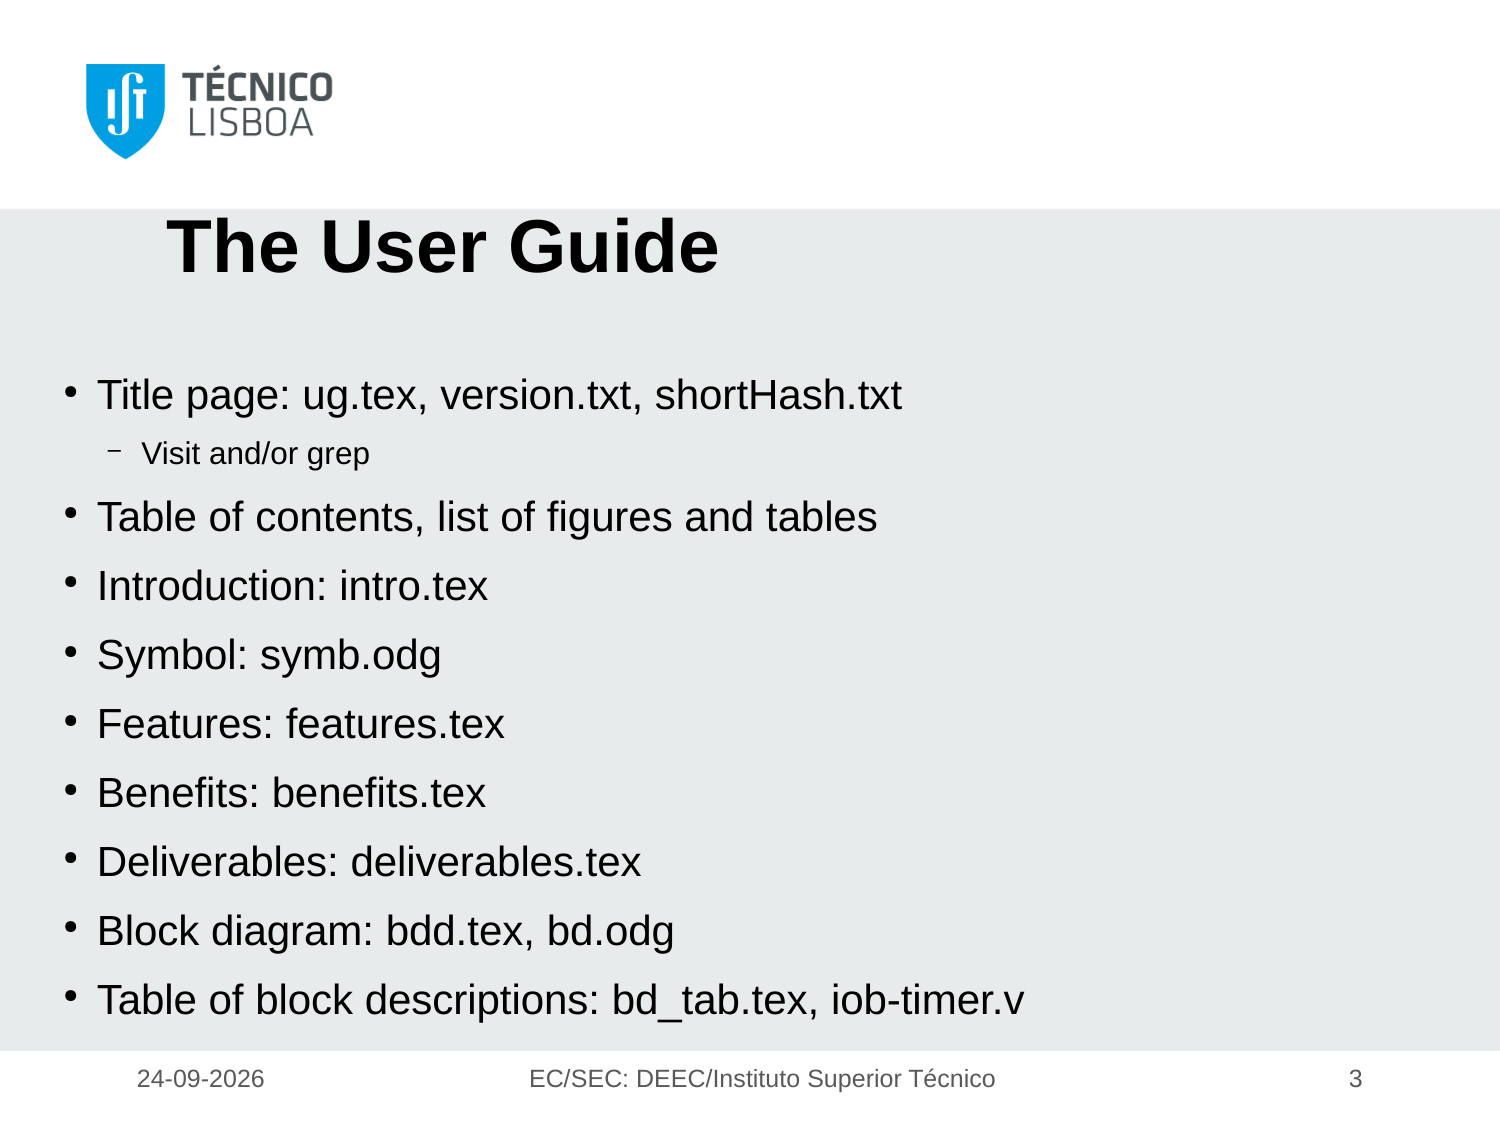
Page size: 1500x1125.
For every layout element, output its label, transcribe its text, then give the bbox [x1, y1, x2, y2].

list Title page: ug.tex, version.txt, shortHash.txt Visit and/or grep Table of contents, list of figures and tables Introduction: intro.tex Symbol: symb.odg Features: features.tex Benefits: benefits.tex Deliverables: deliverables.tex Block diagram: bdd.tex, bd.odg Table of block descriptions: bd_tab.tex, iob-timer.v [52, 367, 1465, 1030]
slide_number <number> [1077, 1052, 1378, 1103]
footer EC/SEC: DEEC/Instituto Superior Técnico [512, 1052, 1021, 1103]
title The User Guide [151, 171, 1408, 314]
slide_number 22-10-2020 [121, 1052, 425, 1103]
picture [0, 0, 1500, 1125]
